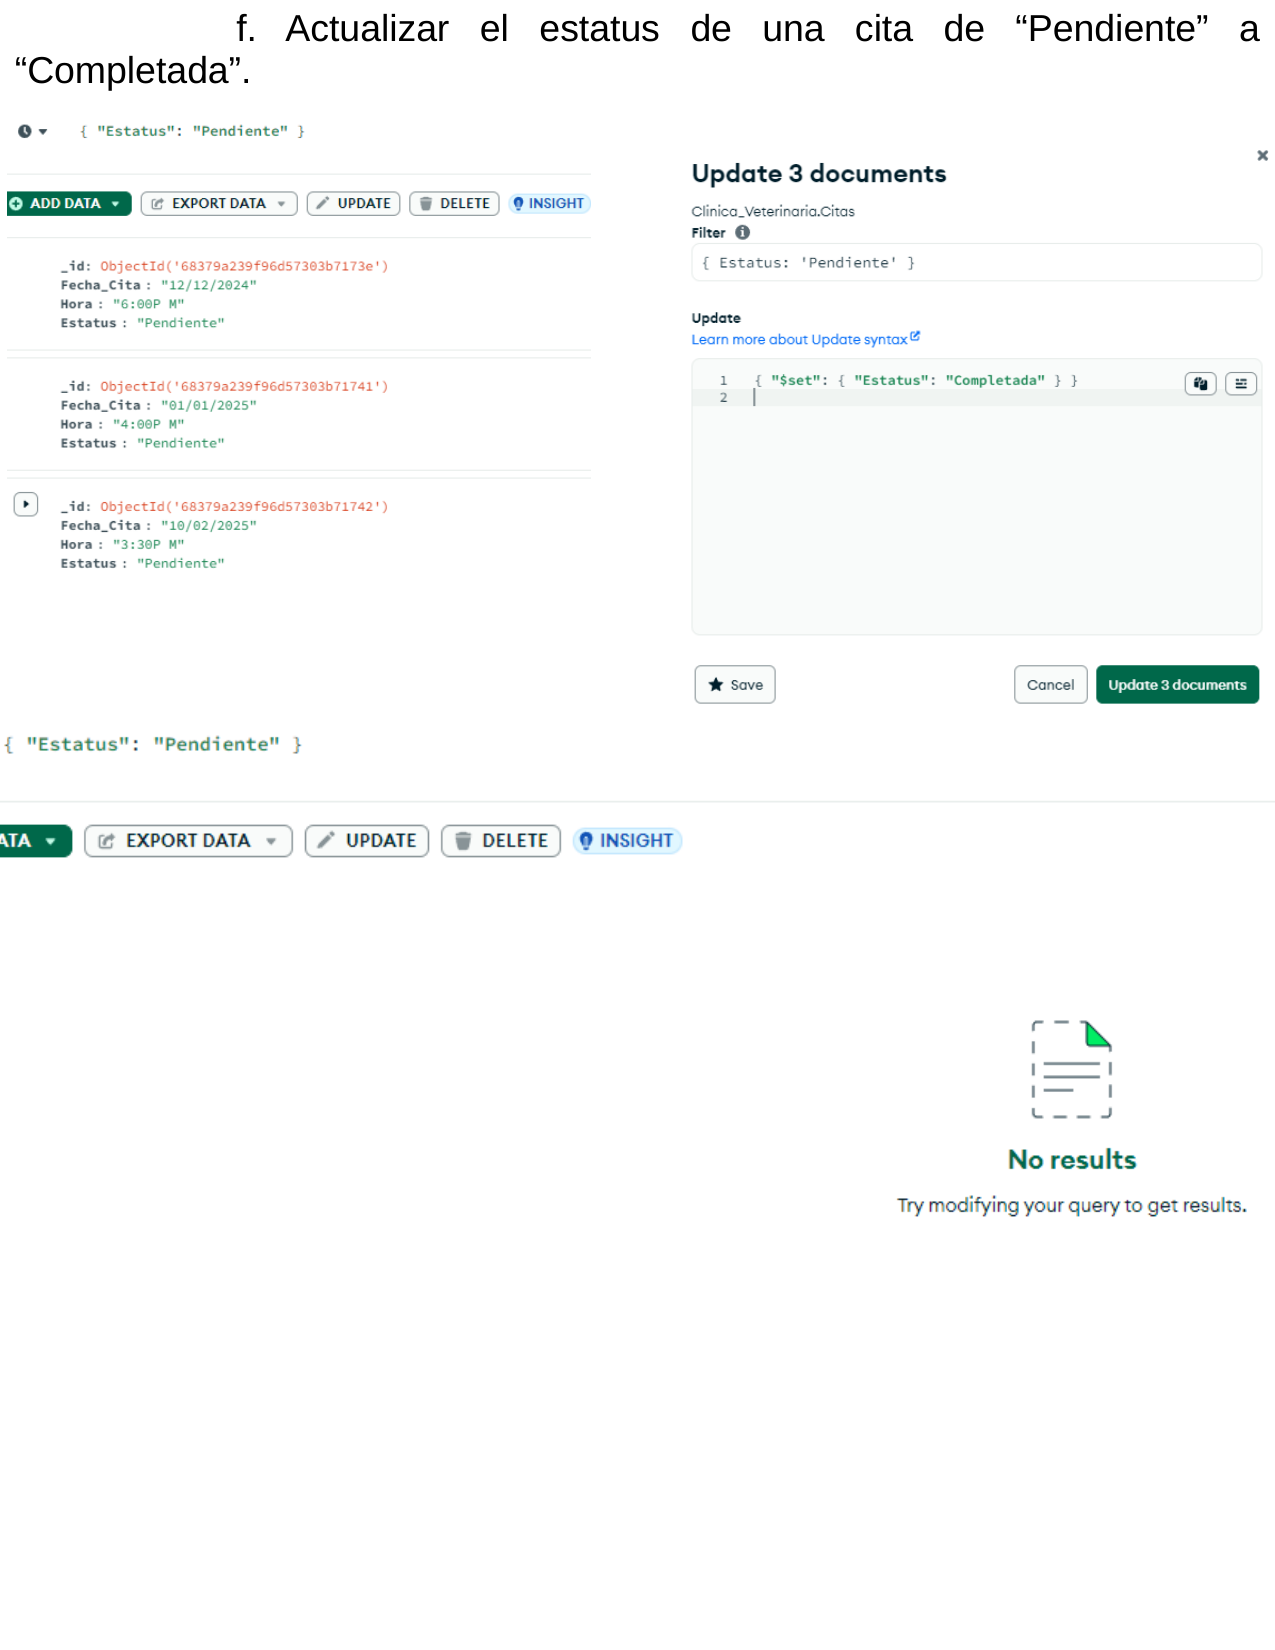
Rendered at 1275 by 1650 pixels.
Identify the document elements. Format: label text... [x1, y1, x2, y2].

picture [667, 147, 1270, 709]
picture [0, 727, 1275, 1270]
picture [7, 118, 591, 580]
text_box f. Actualizar el estatus de una cita de “Pendiente” a “Completada”. [0, 0, 1275, 99]
